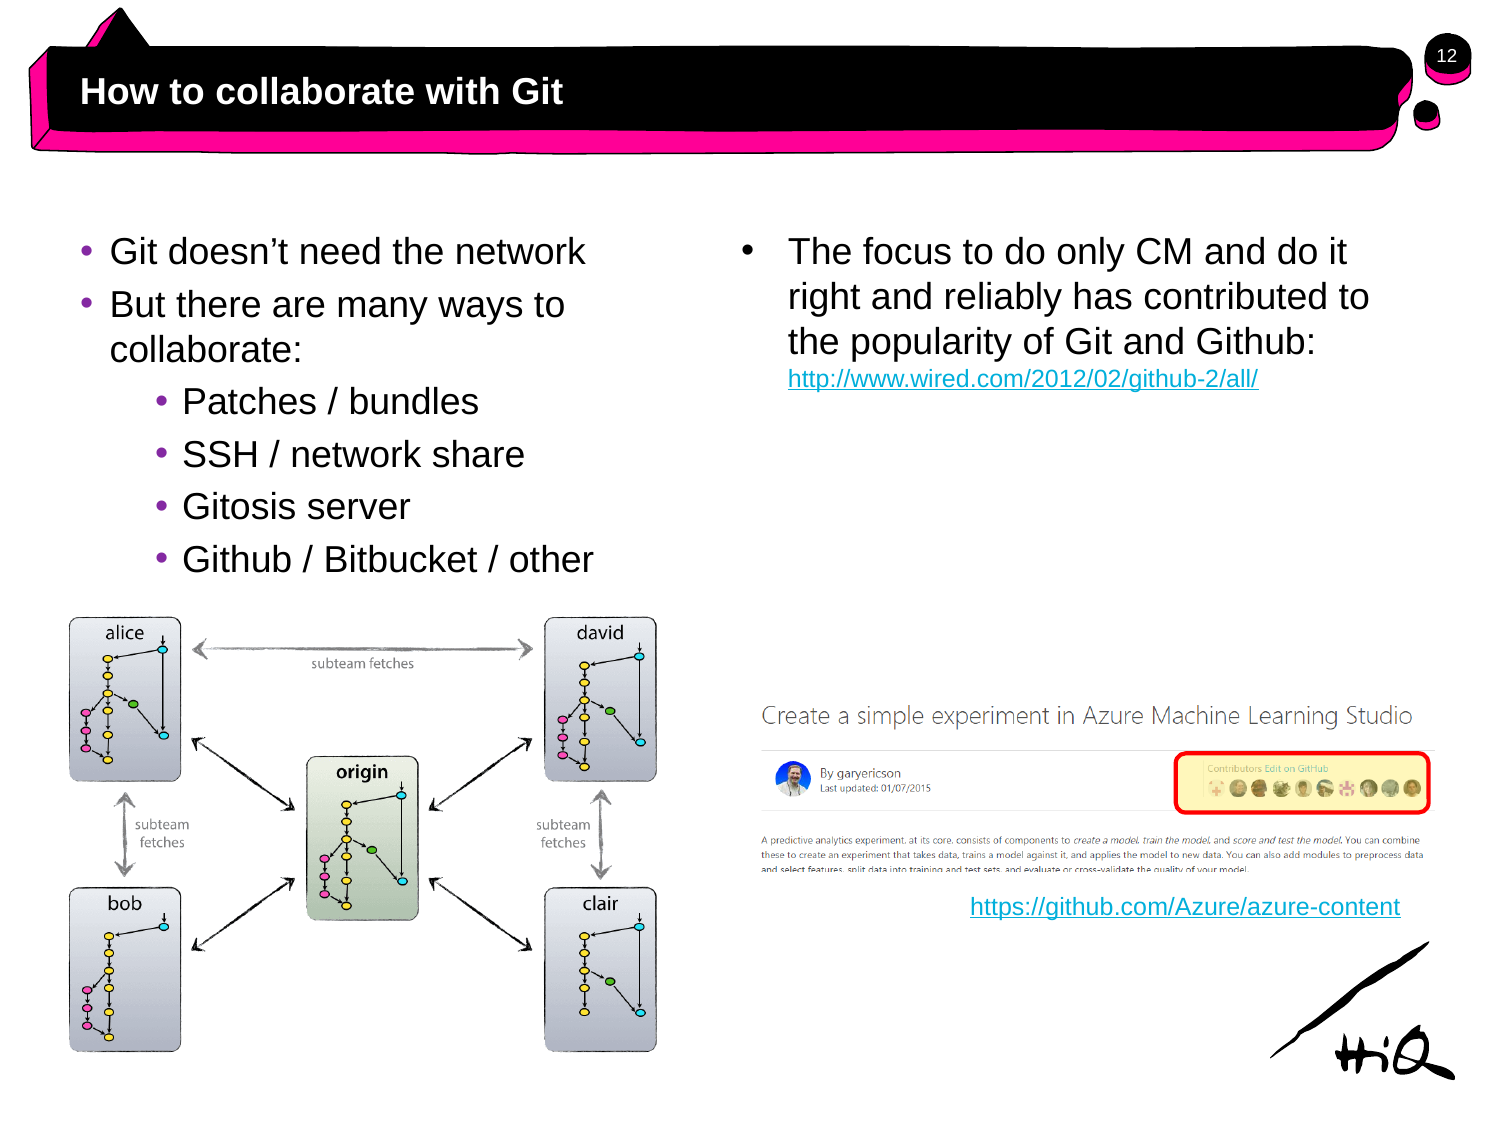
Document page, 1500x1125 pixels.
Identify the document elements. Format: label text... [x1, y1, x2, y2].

text_box The focus to do only CM and do it right and reliably has contributed to the popularity of Git and Github: http://www.wired.com/2012/02/github-2/all/ [726, 219, 1417, 400]
text_box https://github.com/Azure/azure-content [950, 883, 1424, 928]
list Git doesn’t need the network But there are many ways to collaborate: Patches / bundles SSH / network share Gitosis server Github / Bitbucket / other [64, 220, 677, 610]
picture [61, 609, 668, 1059]
text_box [1175, 753, 1429, 813]
slide_number <number> [1423, 30, 1471, 79]
title How to collaborate with Git [64, 54, 1365, 126]
picture [750, 692, 1436, 872]
